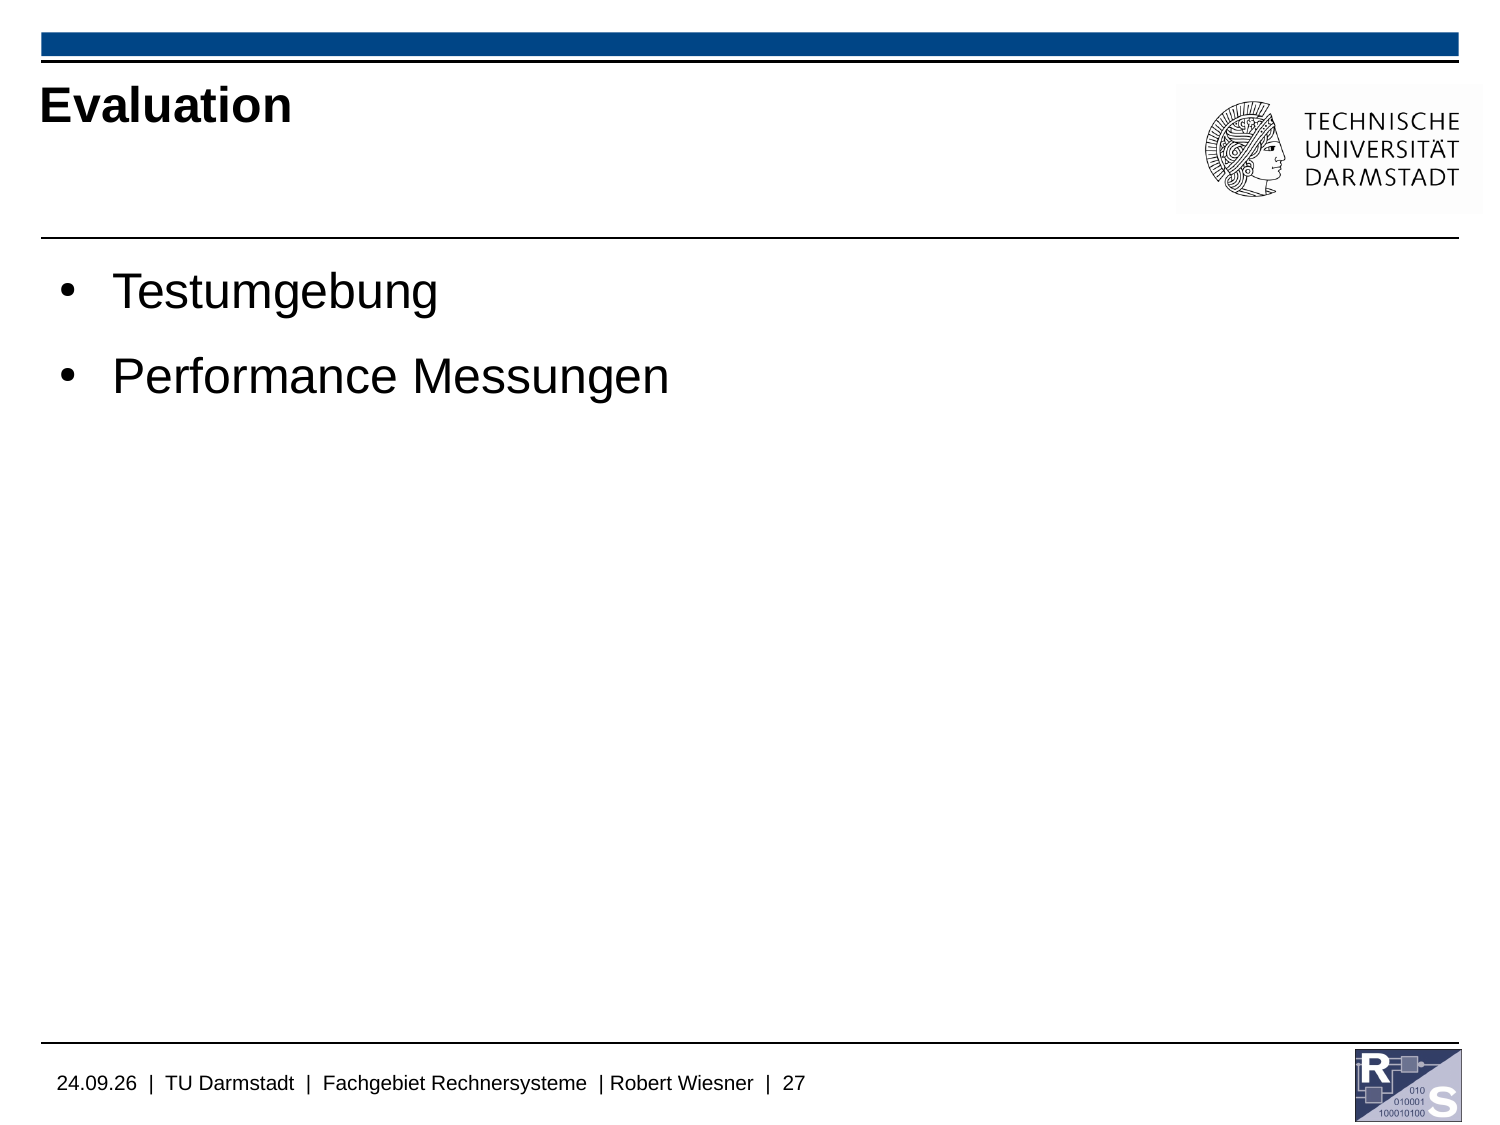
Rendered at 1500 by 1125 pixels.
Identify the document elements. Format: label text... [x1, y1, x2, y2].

title Evaluation [40, 29, 1130, 181]
picture [1355, 1049, 1462, 1122]
list Testumgebung Performance Messungen [41, 263, 1455, 1032]
